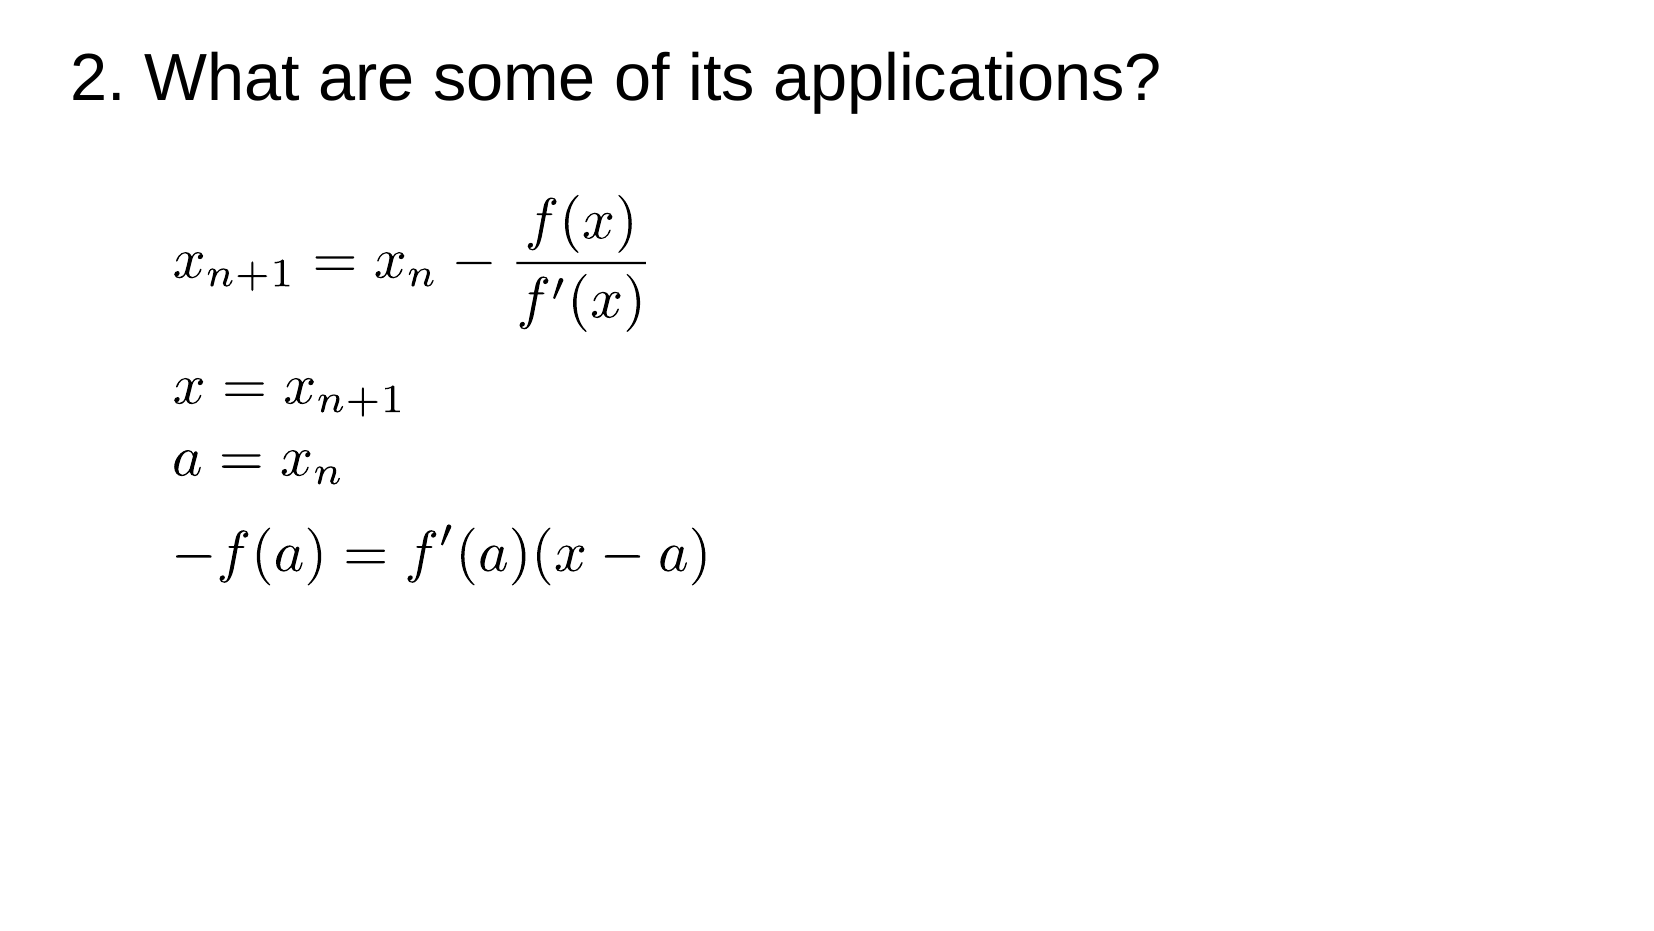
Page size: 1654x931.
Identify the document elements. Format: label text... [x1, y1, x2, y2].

text_box [174, 524, 706, 586]
text_box [174, 450, 340, 485]
text_box [174, 194, 646, 332]
title 2. What are some of its applications? [0, 0, 1654, 156]
text_box [174, 377, 400, 417]
